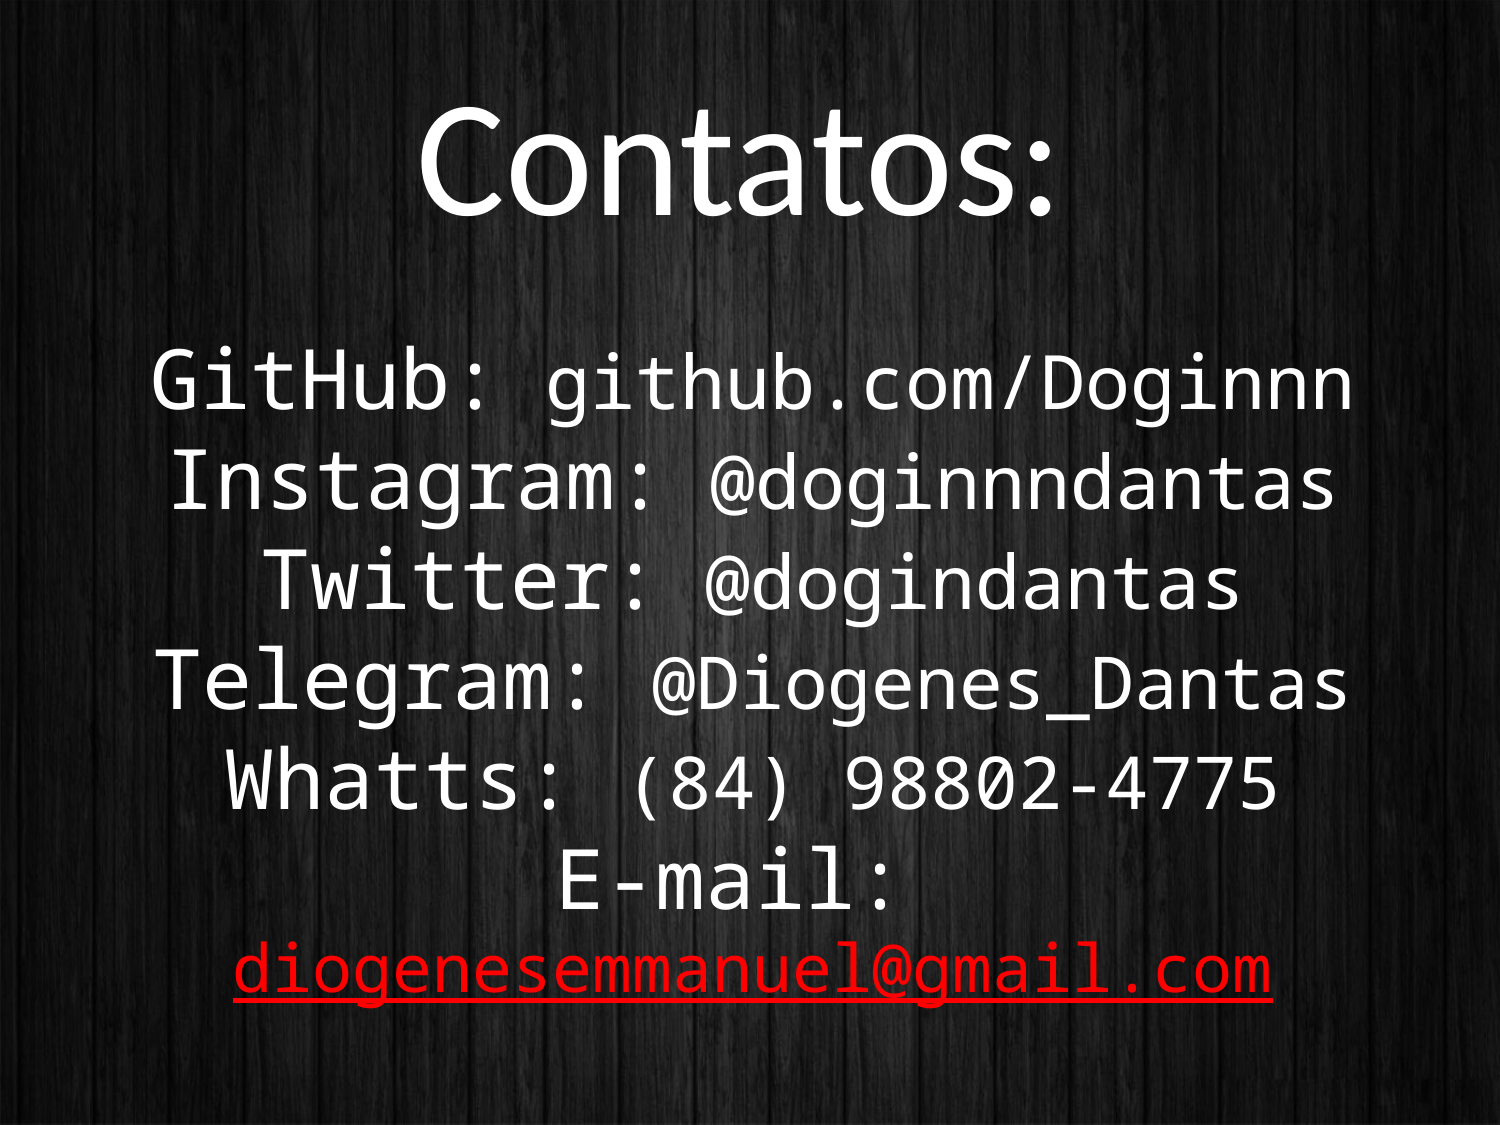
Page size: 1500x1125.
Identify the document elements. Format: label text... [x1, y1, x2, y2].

text_box GitHub: github.com/Doginnn Instagram: @doginnndantas Twitter: @dogindantas Telegram: @Diogenes_Dantas Whatts: (84) 98802-4775 E-mail: diogenesemmanuel@gmail.com [135, 318, 1370, 1025]
title Contatos: [64, 54, 1415, 243]
picture [0, 0, 1500, 1125]
